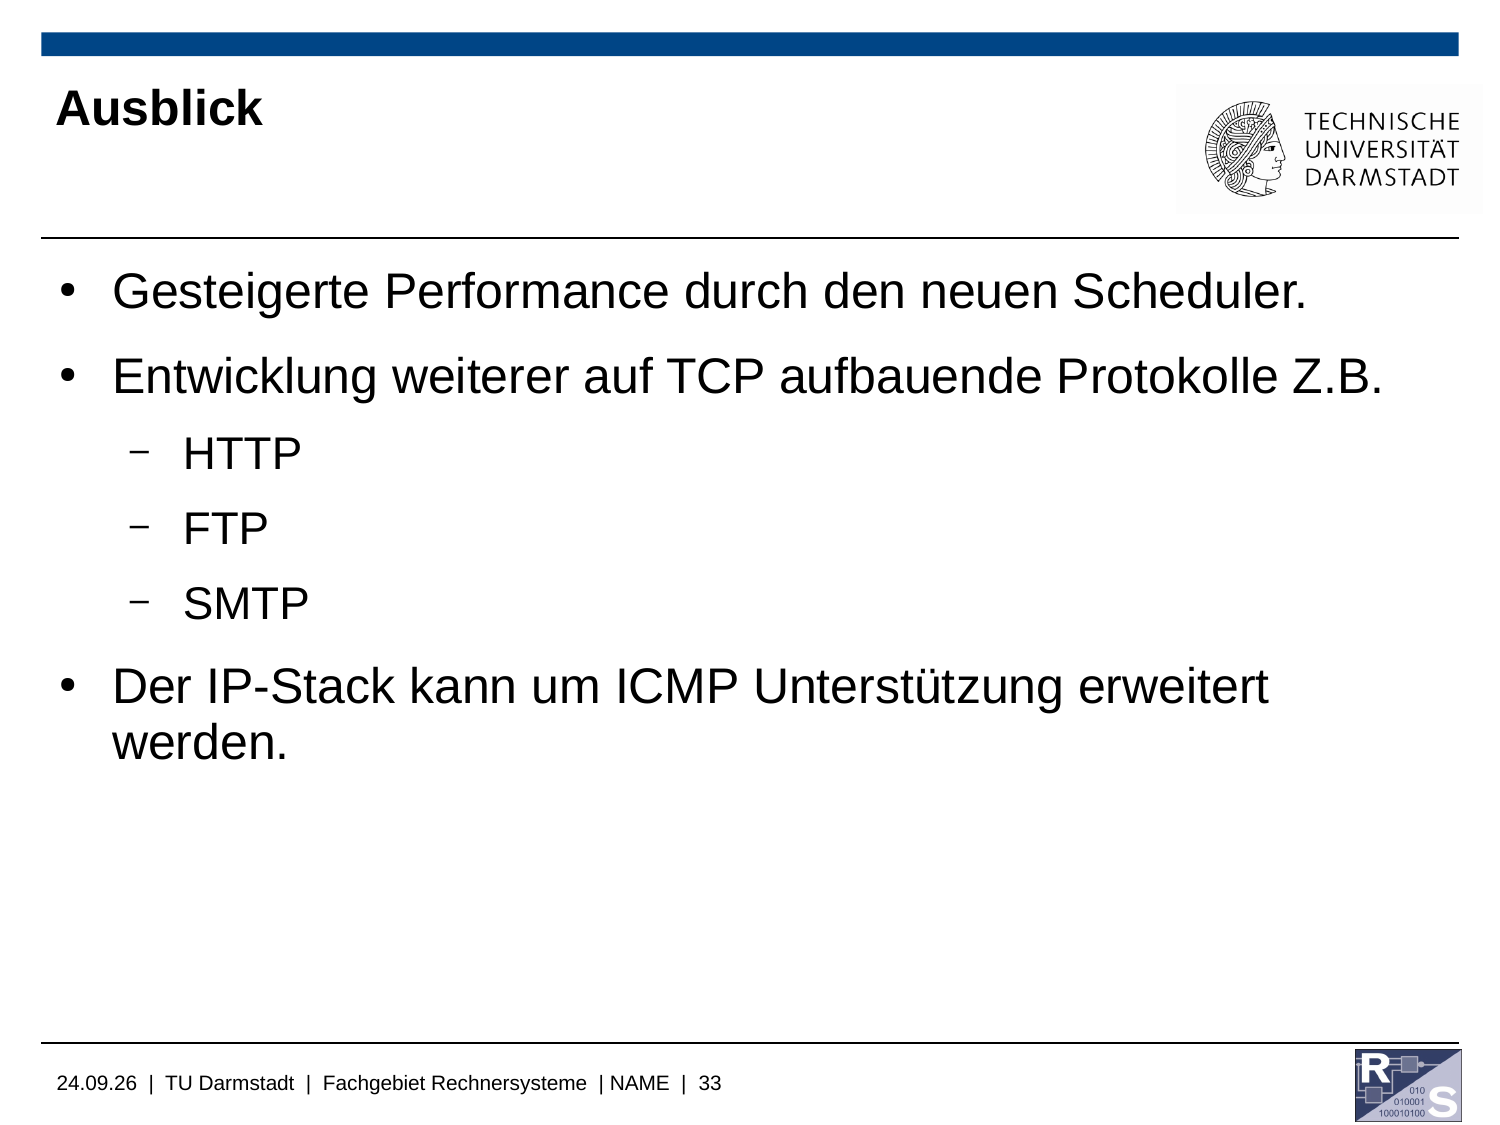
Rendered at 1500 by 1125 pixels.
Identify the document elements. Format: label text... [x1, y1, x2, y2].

title Ausblick [41, 32, 1131, 183]
picture [1355, 1049, 1462, 1122]
list Gesteigerte Performance durch den neuen Scheduler. Entwicklung weiterer auf TCP aufbauende Protokolle Z.B. HTTP FTP SMTP Der IP-Stack kann um ICMP Unterstützung erweitert werden. [41, 263, 1455, 1032]
